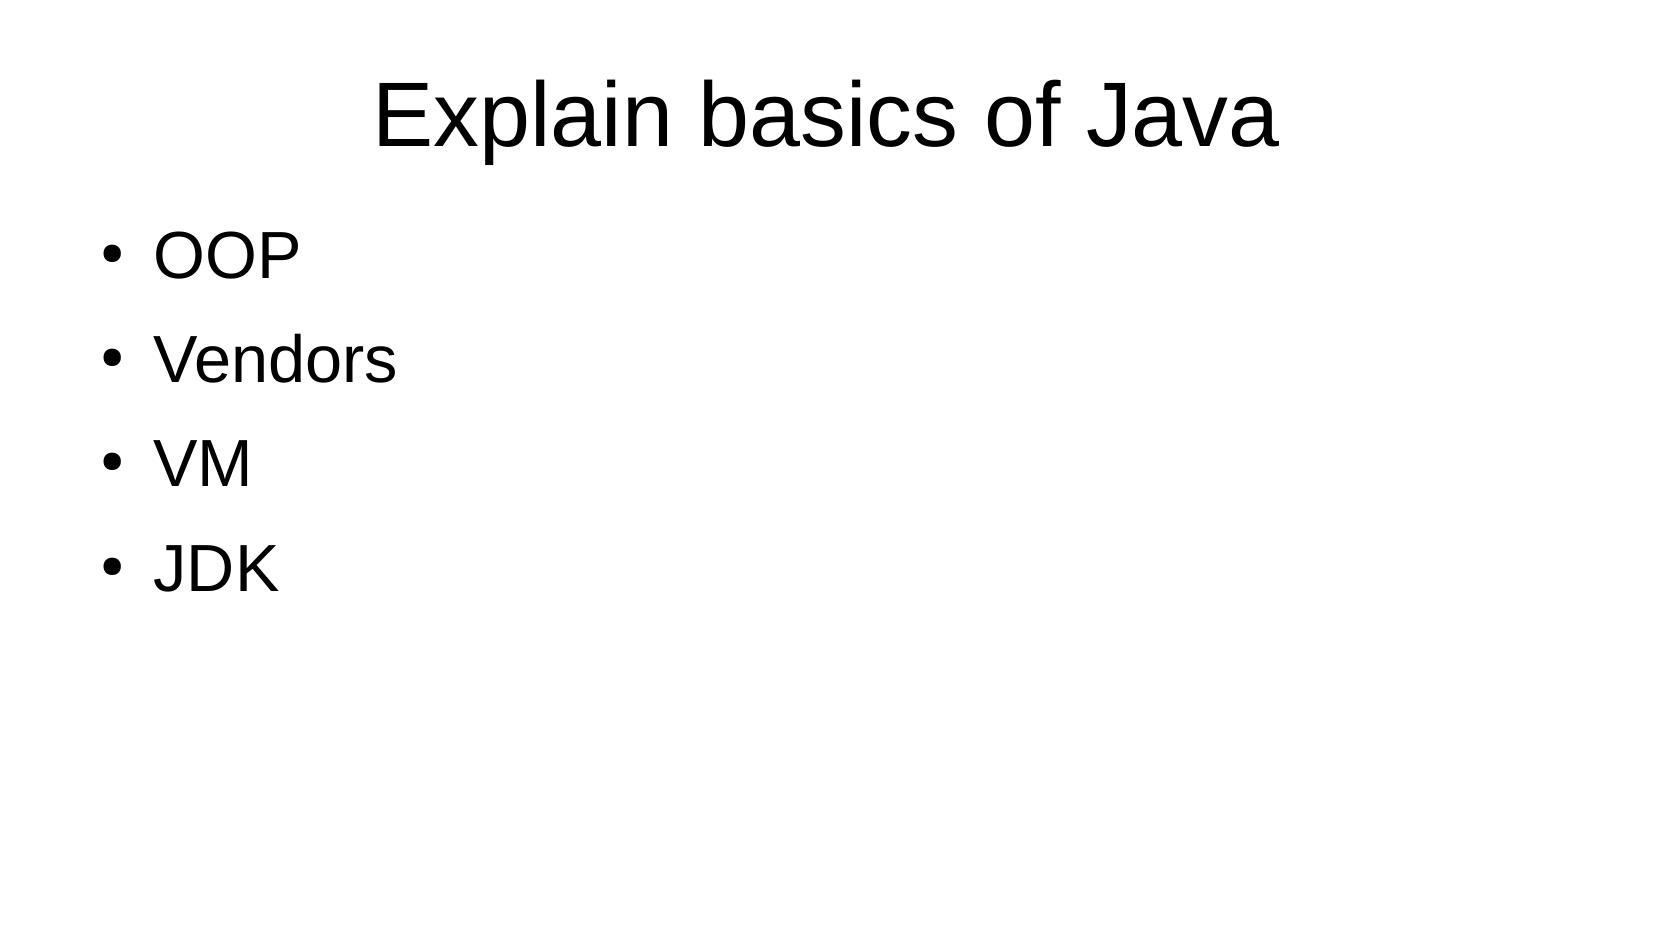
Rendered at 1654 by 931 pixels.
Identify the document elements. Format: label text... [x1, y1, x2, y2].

title Explain basics of Java [82, 37, 1571, 193]
list OOP Vendors VM JDK [82, 217, 1571, 758]
